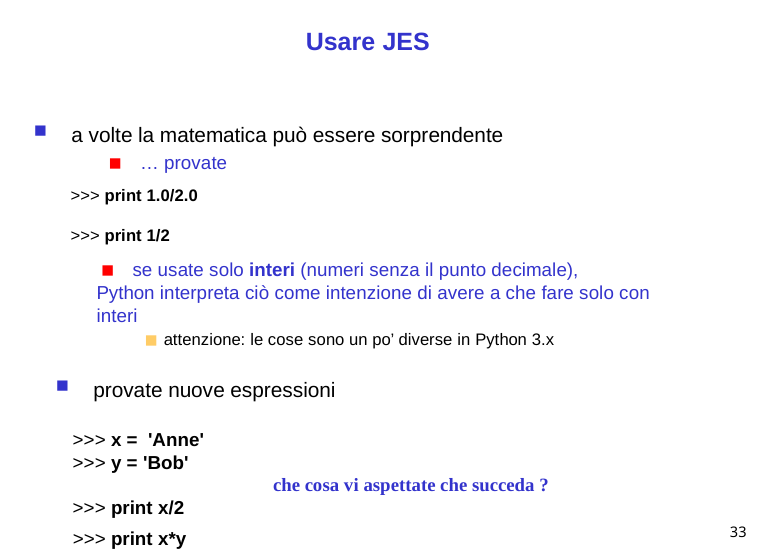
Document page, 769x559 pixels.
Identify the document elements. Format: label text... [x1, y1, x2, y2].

title Usare JES [303, 23, 432, 58]
text_box a volte la matematica può essere sorprendente … provate >>> print 1.0/2.0 >>> print 1/2 se usate solo interi (numeri senza il punto decimale), Python interpreta ciò come intenzione di avere a che fare solo con interi attenzione: le cose sono un po’ diverse in Python 3.x provate nuove espressioni >>> x = 'Anne' >>> y = 'Bob' che cosa vi aspettate che succeda ? >>> print x/2 [29, 114, 695, 496]
text_box 33 [727, 520, 750, 543]
text_box >>> print x*y [70, 524, 189, 552]
